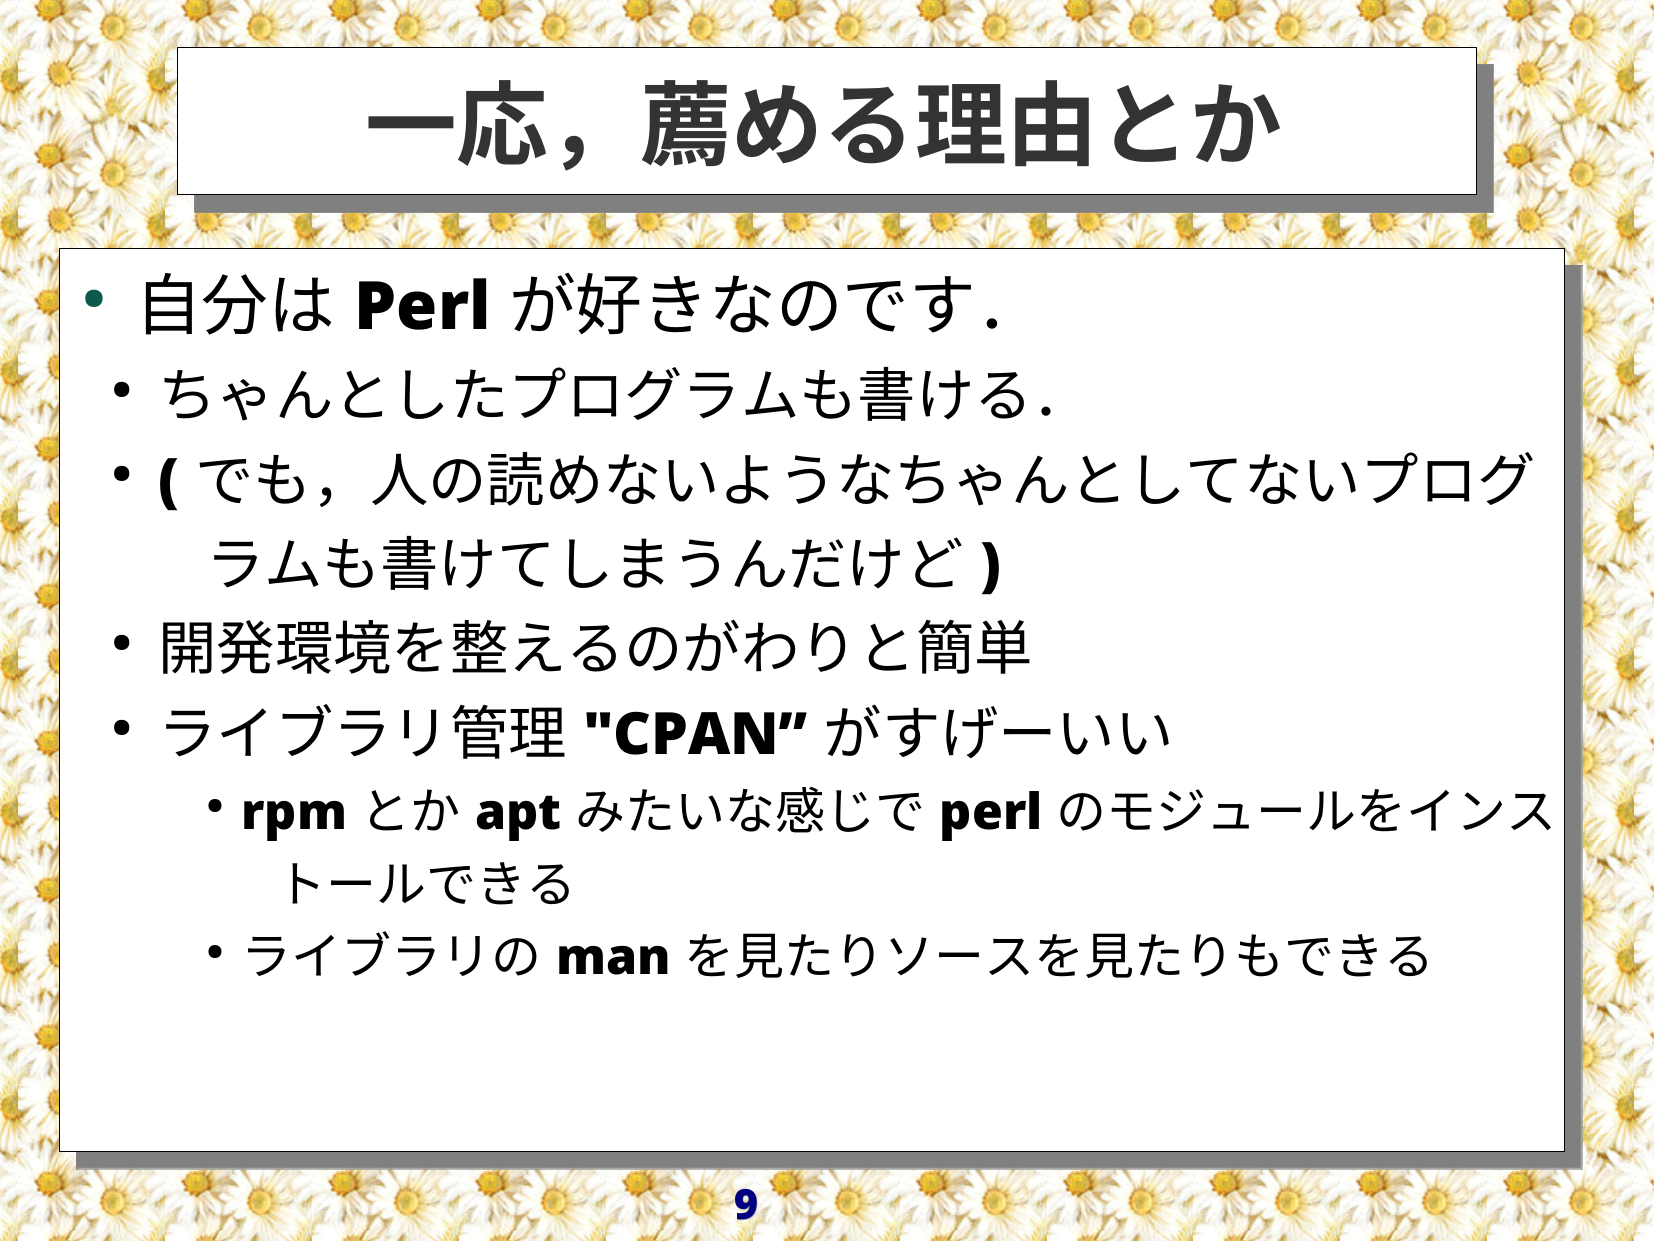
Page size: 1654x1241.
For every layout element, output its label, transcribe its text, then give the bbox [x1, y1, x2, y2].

title 一応，薦める理由とか [218, 49, 1430, 187]
picture [0, 0, 1654, 1241]
list 自分はPerlが好きなのです． ちゃんとしたプログラムも書ける． (でも，人の読めないようなちゃんとしてないプログラムも書けてしまうんだけど) 開発環境を整えるのがわりと簡単 ライブラリ管理"CPAN”がすげーいい rpmとかaptみたいな感じでperlのモジュールをインストールできる ライブラリのmanを見たりソースを見たりもできる [64, 252, 1565, 1108]
